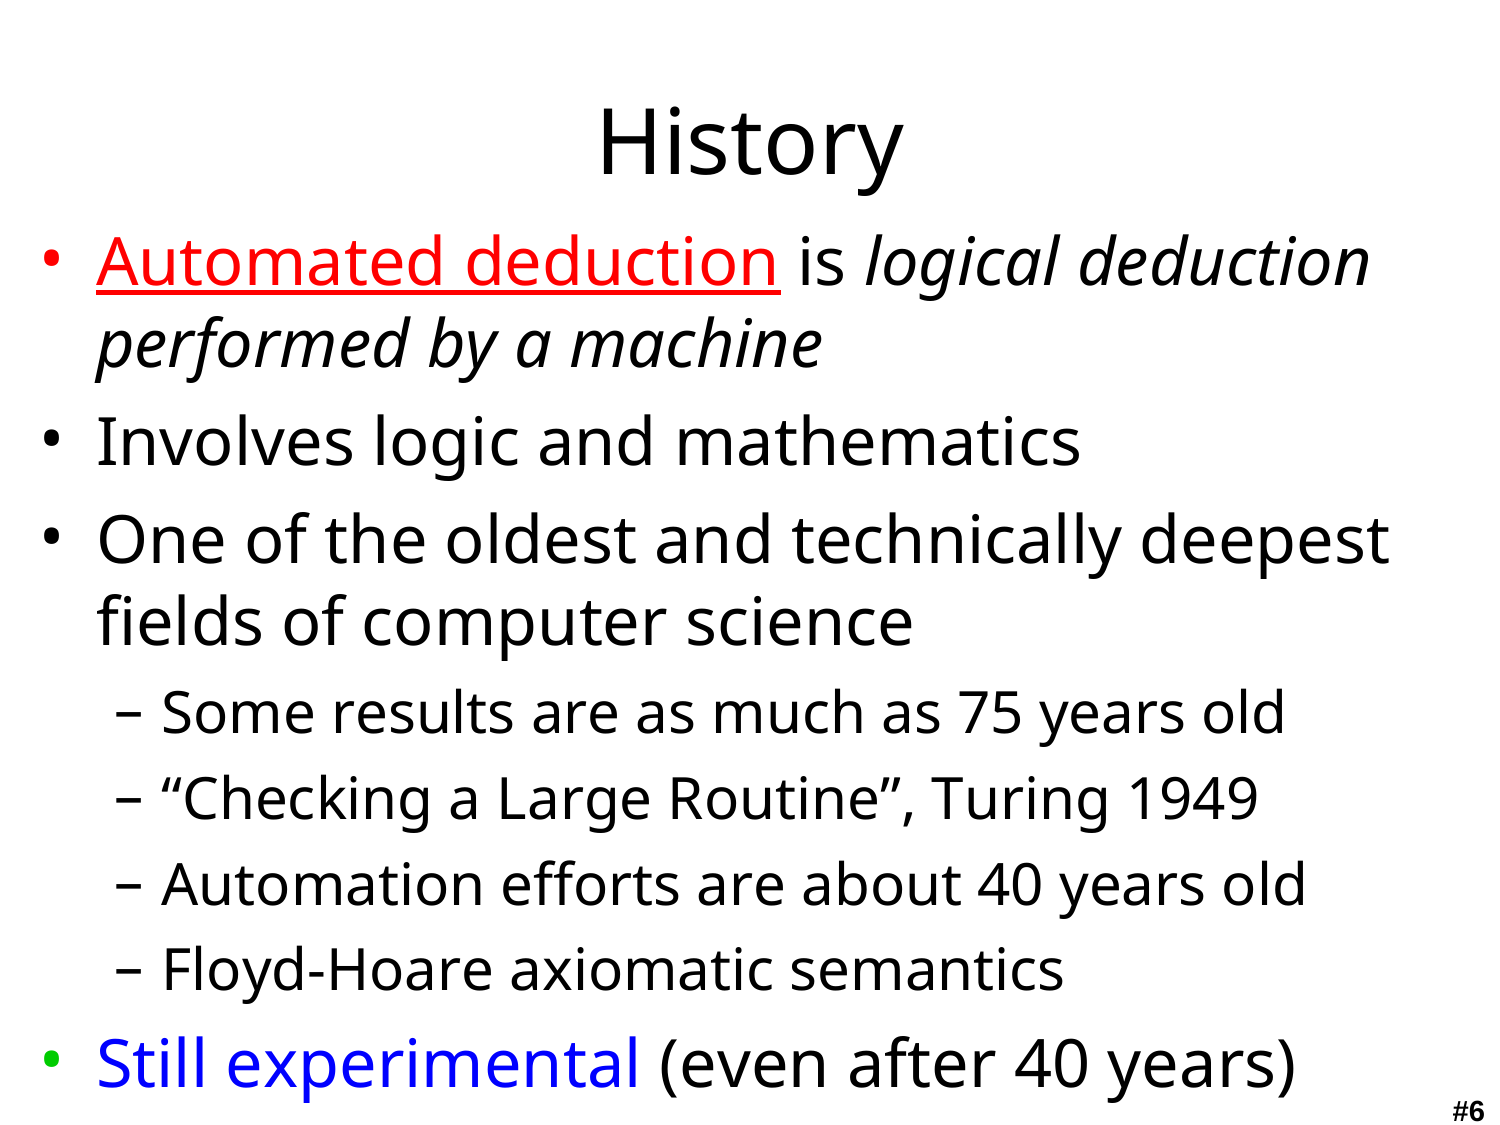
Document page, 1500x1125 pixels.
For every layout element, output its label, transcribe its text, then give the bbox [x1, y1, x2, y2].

list Automated deduction is logical deduction performed by a machine Involves logic and mathematics One of the oldest and technically deepest fields of computer science Some results are as much as 75 years old “Checking a Large Routine”, Turing 1949 Automation efforts are about 40 years old Floyd-Hoare axiomatic semantics Still experimental (even after 40 years) [24, 212, 1476, 1051]
title History [24, 45, 1476, 212]
